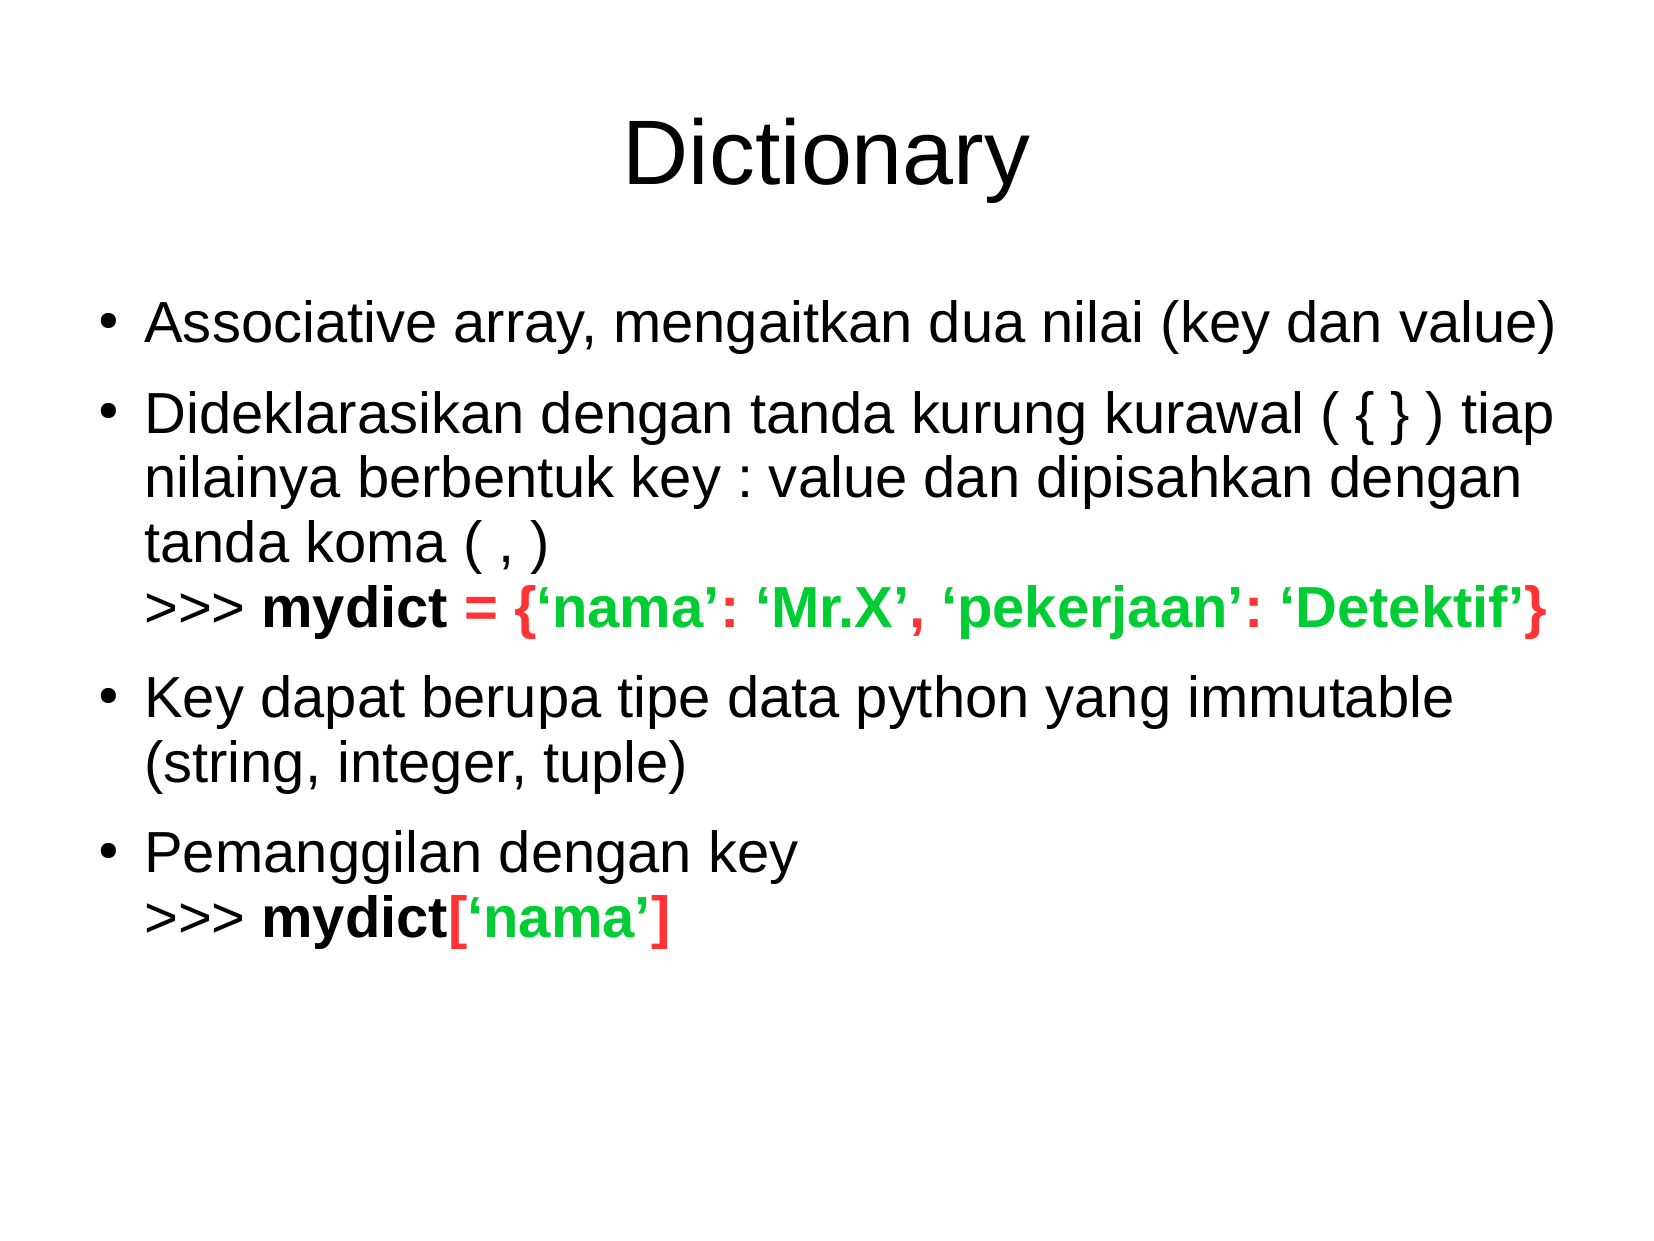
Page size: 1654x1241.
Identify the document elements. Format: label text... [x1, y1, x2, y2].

list Associative array, mengaitkan dua nilai (key dan value) Dideklarasikan dengan tanda kurung kurawal ( { } ) tiap nilainya berbentuk key : value dan dipisahkan dengan tanda koma ( , ) >>> mydict = {‘nama’: ‘Mr.X’, ‘pekerjaan’: ‘Detektif’} Key dapat berupa tipe data python yang immutable (string, integer, tuple) Pemanggilan dengan key >>> mydict[‘nama’] [82, 290, 1571, 1010]
title Dictionary [82, 49, 1571, 257]
